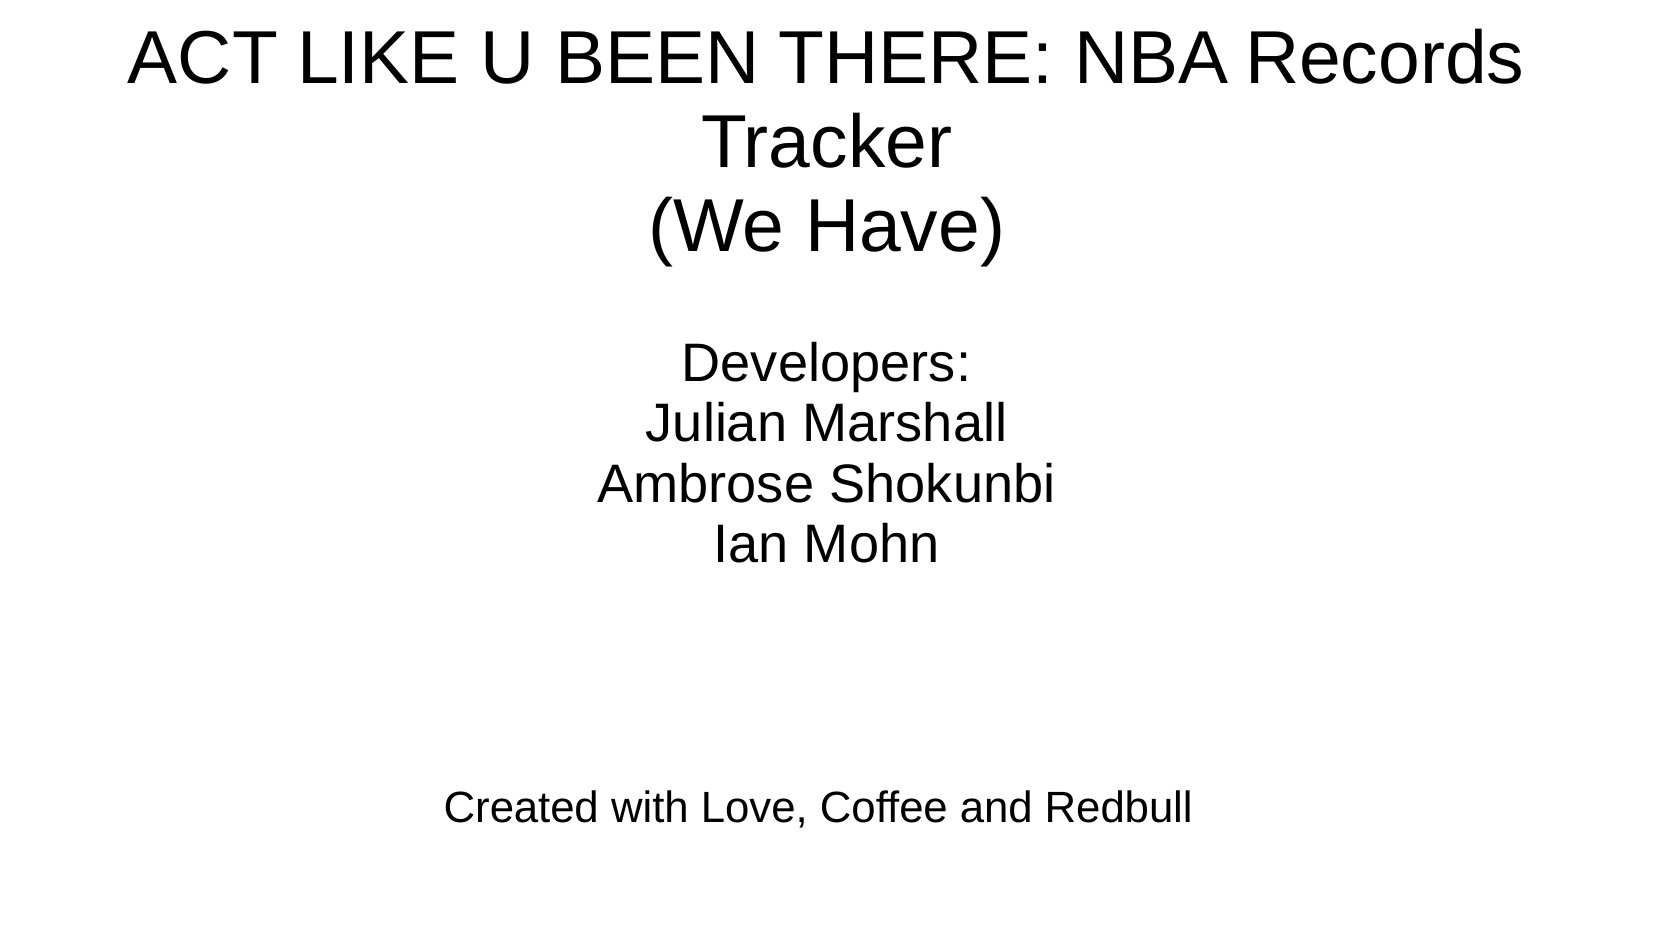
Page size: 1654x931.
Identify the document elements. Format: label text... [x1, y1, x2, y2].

title ACT LIKE U BEEN THERE: NBA Records Tracker (We Have) Developers: Julian Marshall Ambrose Shokunbi Ian Mohn Created with Love, Coffee and Redbull [82, 15, 1571, 931]
